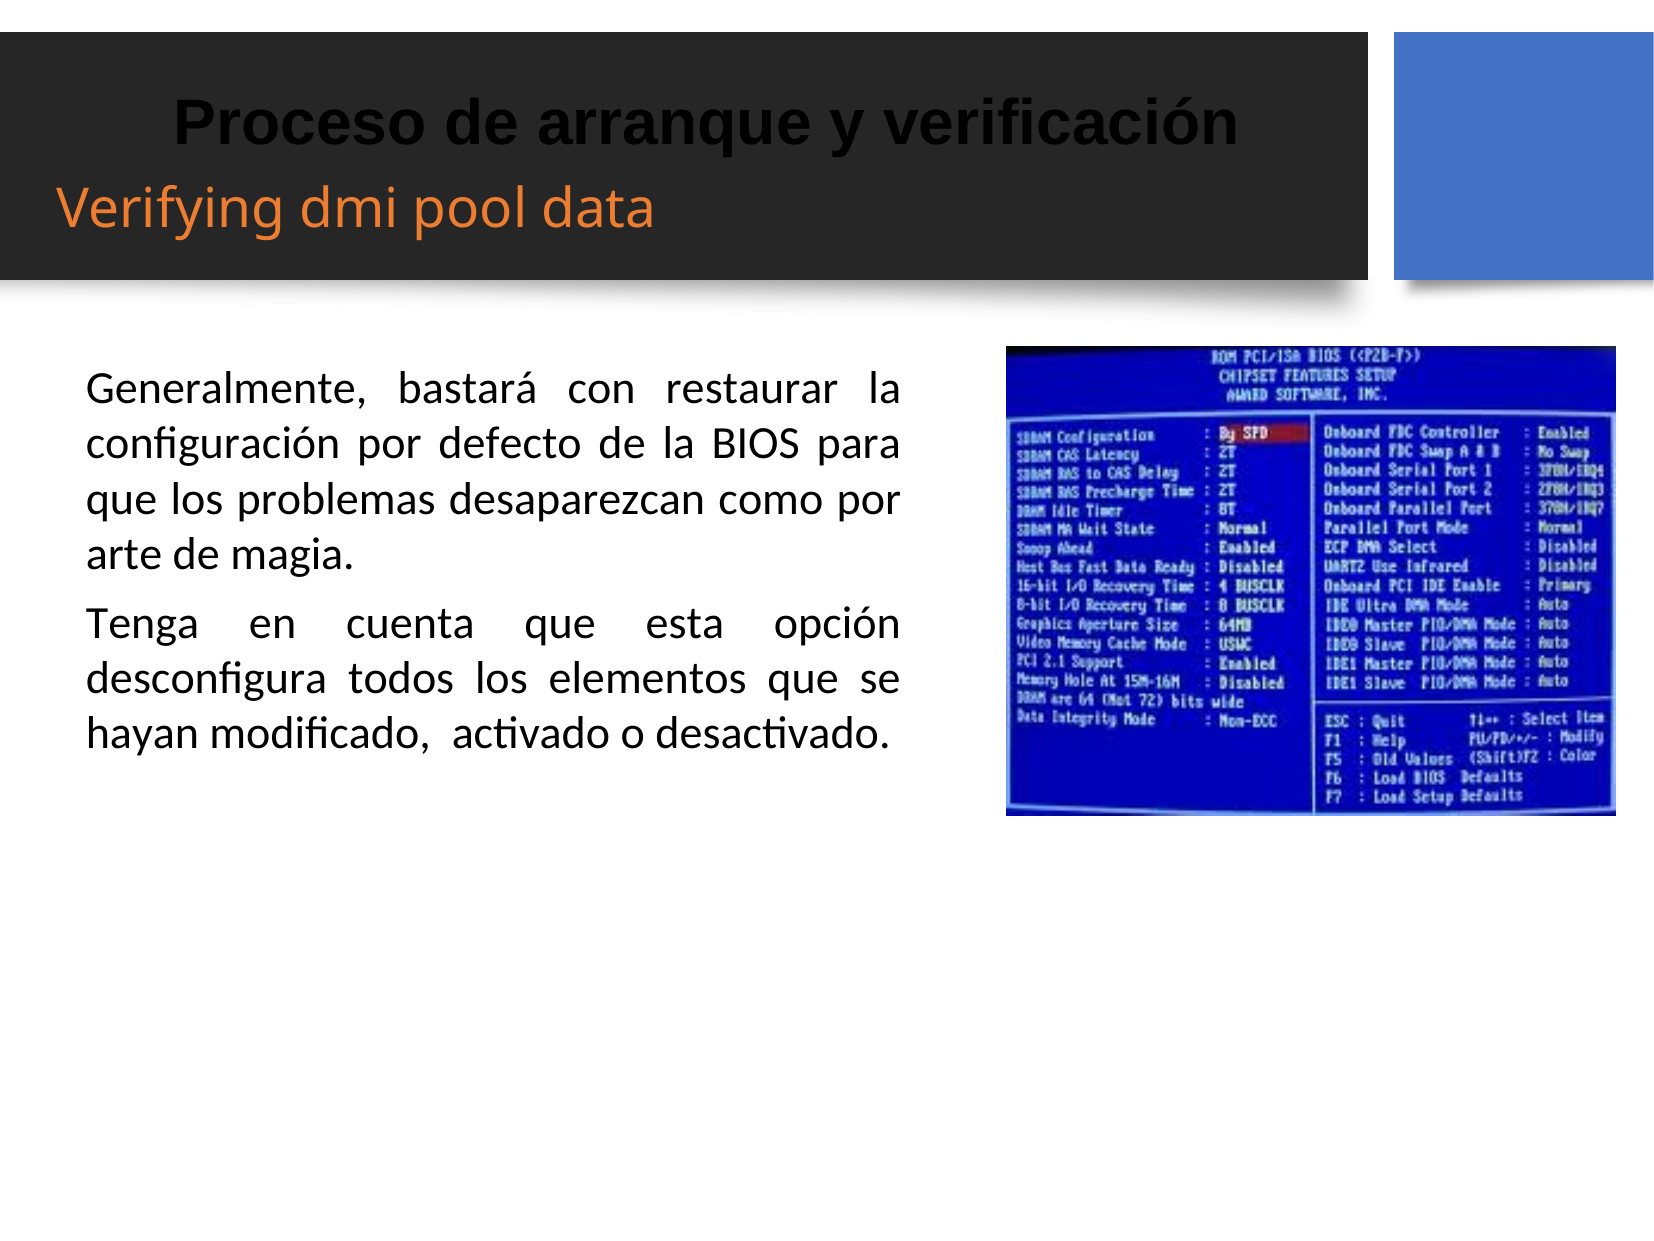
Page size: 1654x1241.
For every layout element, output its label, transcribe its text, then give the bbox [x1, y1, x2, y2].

title Proceso de arranque y verificación [57, 66, 1357, 171]
picture [1006, 346, 1616, 816]
list Generalmente, bastará con restaurar la configuración por defecto de la BIOS para que los problemas desaparezcan como por arte de magia. Tenga en cuenta que esta opción desconfigura todos los elementos que se hayan modificado, activado o desactivado. [56, 328, 971, 1208]
list Verifying dmi pool data [56, 172, 1357, 243]
